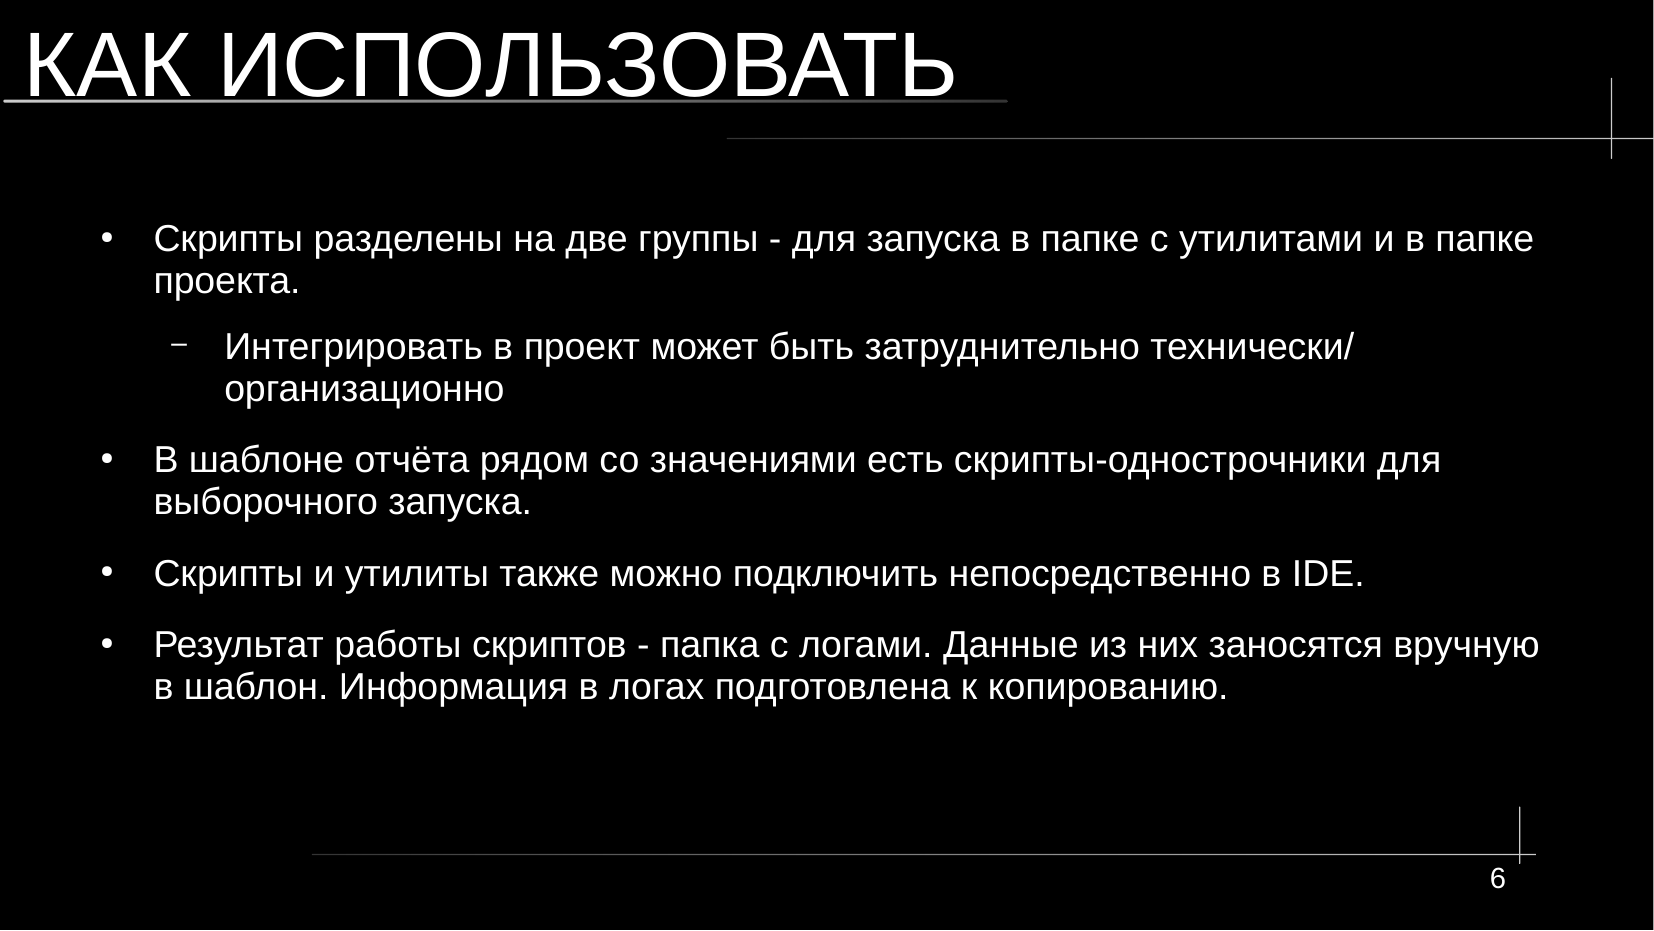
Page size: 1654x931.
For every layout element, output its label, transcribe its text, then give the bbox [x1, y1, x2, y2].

title КАК ИСПОЛЬЗОВАТЬ [23, 11, 1589, 119]
list Скрипты разделены на две группы - для запуска в папке с утилитами и в папке проекта. Интегрировать в проект может быть затруднительно технически/ организационно В шаблоне отчёта рядом со значениями есть скрипты-однострочники для выборочного запуска. Скрипты и утилиты также можно подключить непосредственно в IDE. Результат работы скриптов - папка с логами. Данные из них заносятся вручную в шаблон. Информация в логах подготовлена к копированию. [82, 217, 1571, 758]
